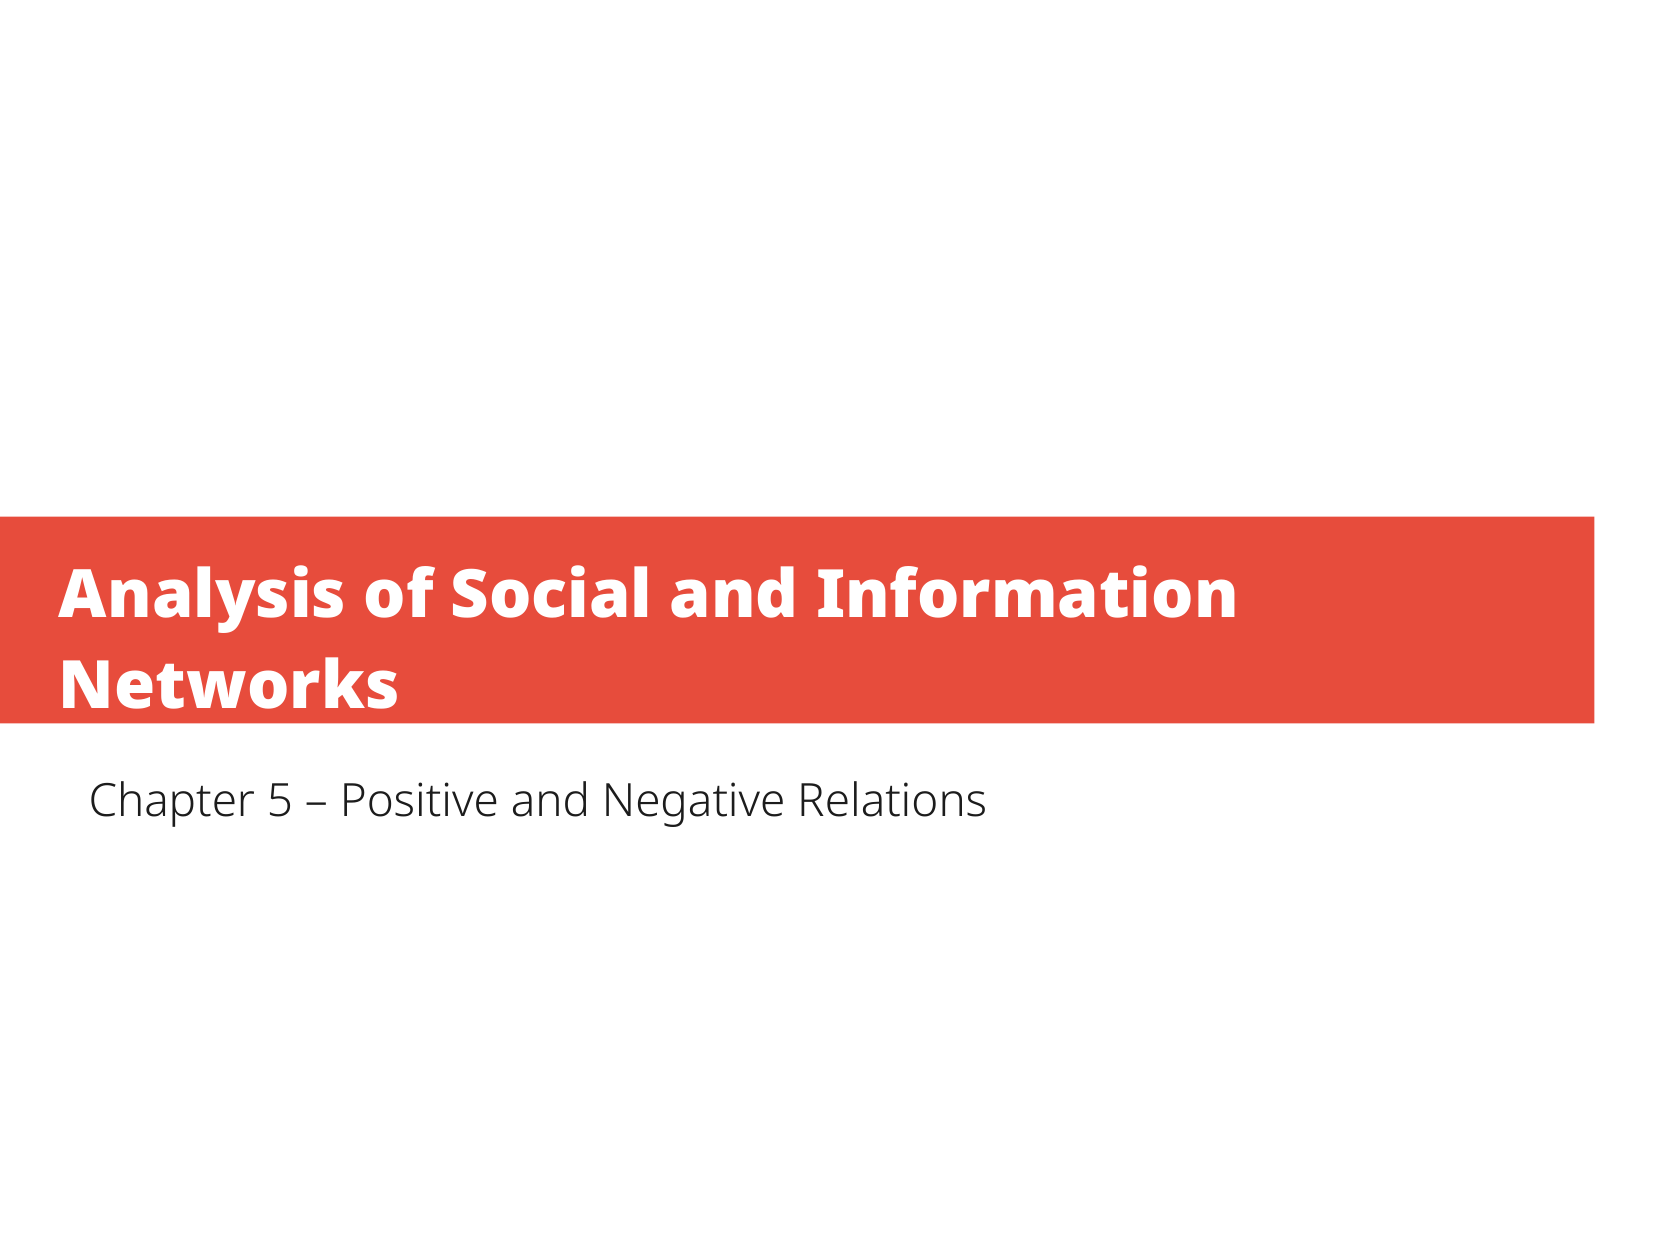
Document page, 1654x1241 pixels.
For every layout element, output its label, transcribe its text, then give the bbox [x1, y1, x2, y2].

title Analysis of Social and Information Networks [59, 546, 1595, 694]
subtitle Chapter 5 – Positive and Negative Relations [88, 767, 1595, 1182]
